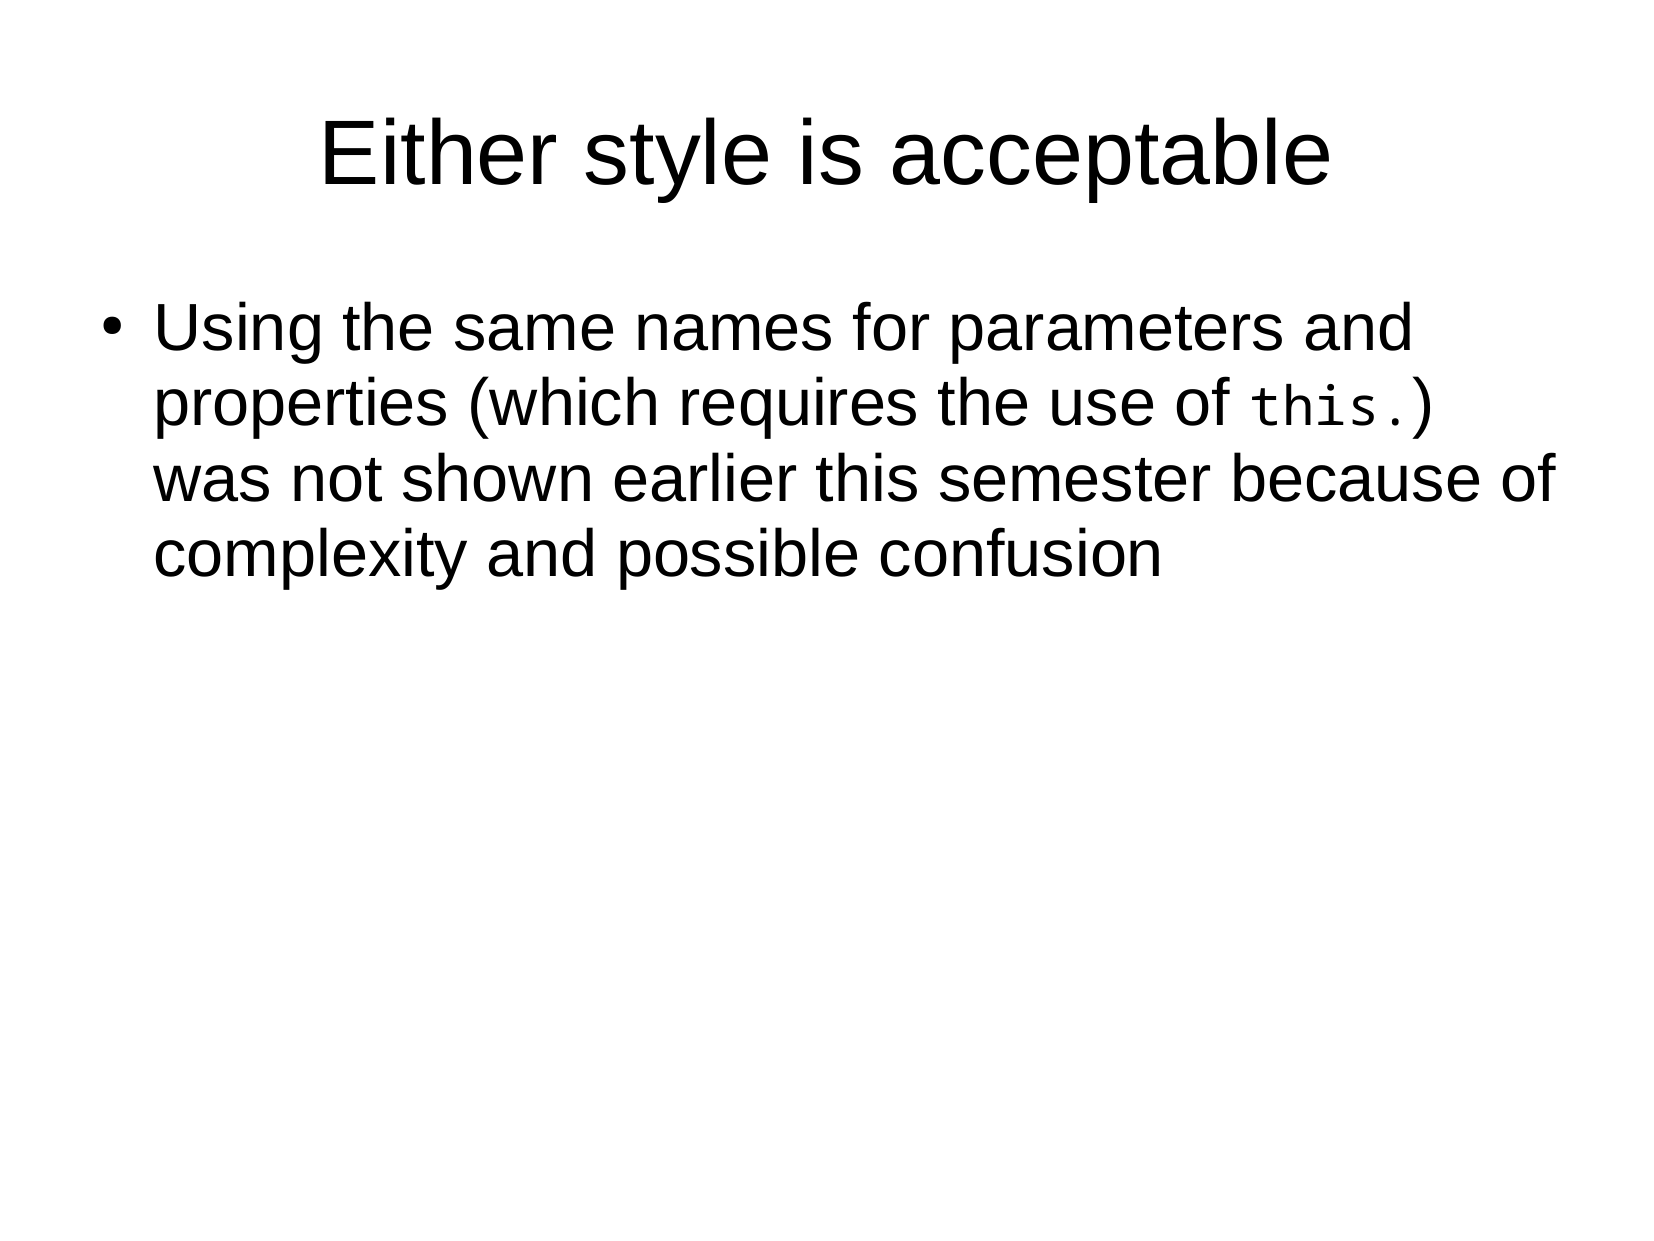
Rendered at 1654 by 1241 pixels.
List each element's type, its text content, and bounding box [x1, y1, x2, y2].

list Using the same names for parameters and properties (which requires the use of this.) was not shown earlier this semester because of complexity and possible confusion [82, 290, 1571, 1109]
title Either style is acceptable [82, 49, 1571, 257]
